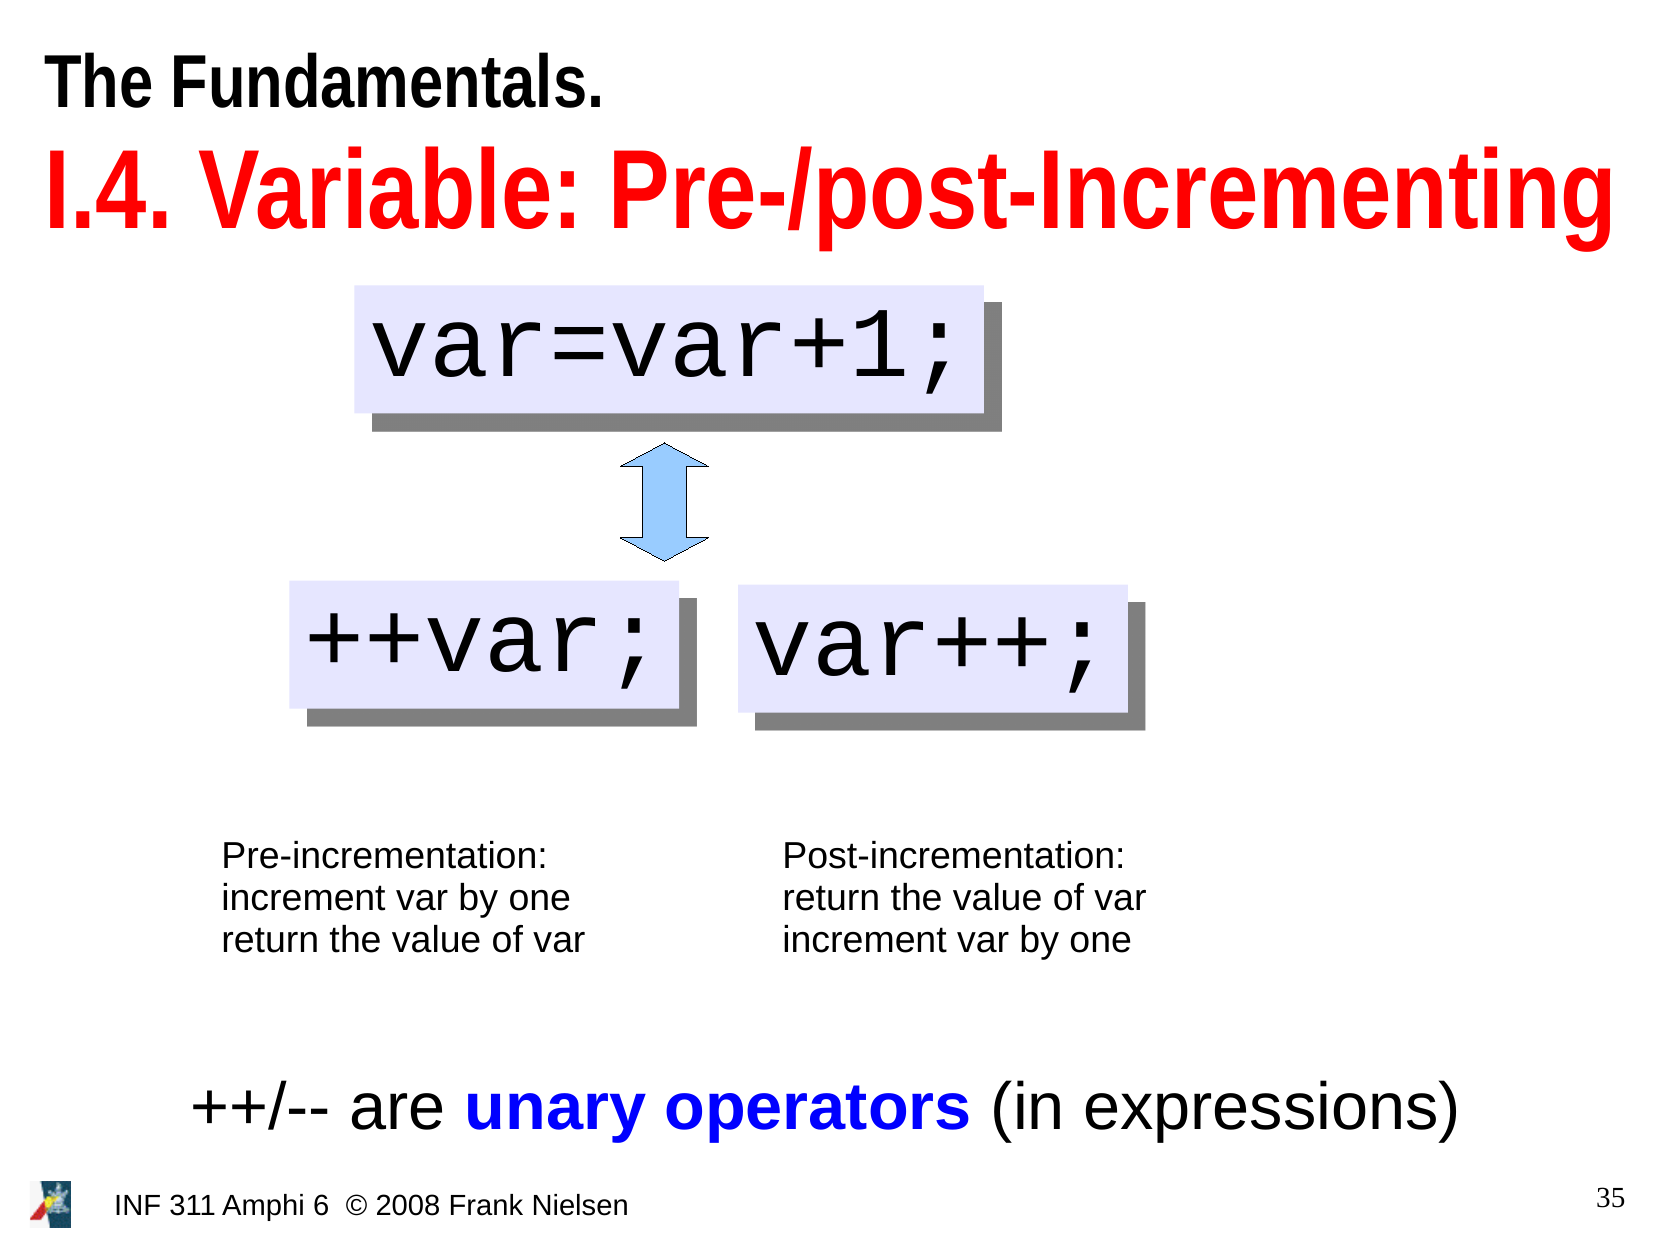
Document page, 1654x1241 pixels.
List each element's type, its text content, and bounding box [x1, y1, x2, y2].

text_box Pre-incrementation: increment var by one return the value of var [206, 826, 601, 968]
picture [29, 1181, 71, 1228]
text_box [620, 442, 709, 562]
text_box Post-incrementation: return the value of var increment var by one [767, 826, 1162, 1010]
text_box var++; [738, 584, 1128, 713]
text_box var=var+1; [354, 285, 984, 414]
text_box The Fundamentals. I.4. Variable: Pre-/post-Incrementing [29, 29, 1633, 260]
text_box ++/-- are unary operators (in expressions) [175, 1061, 1477, 1152]
text_box ++var; [289, 580, 680, 709]
